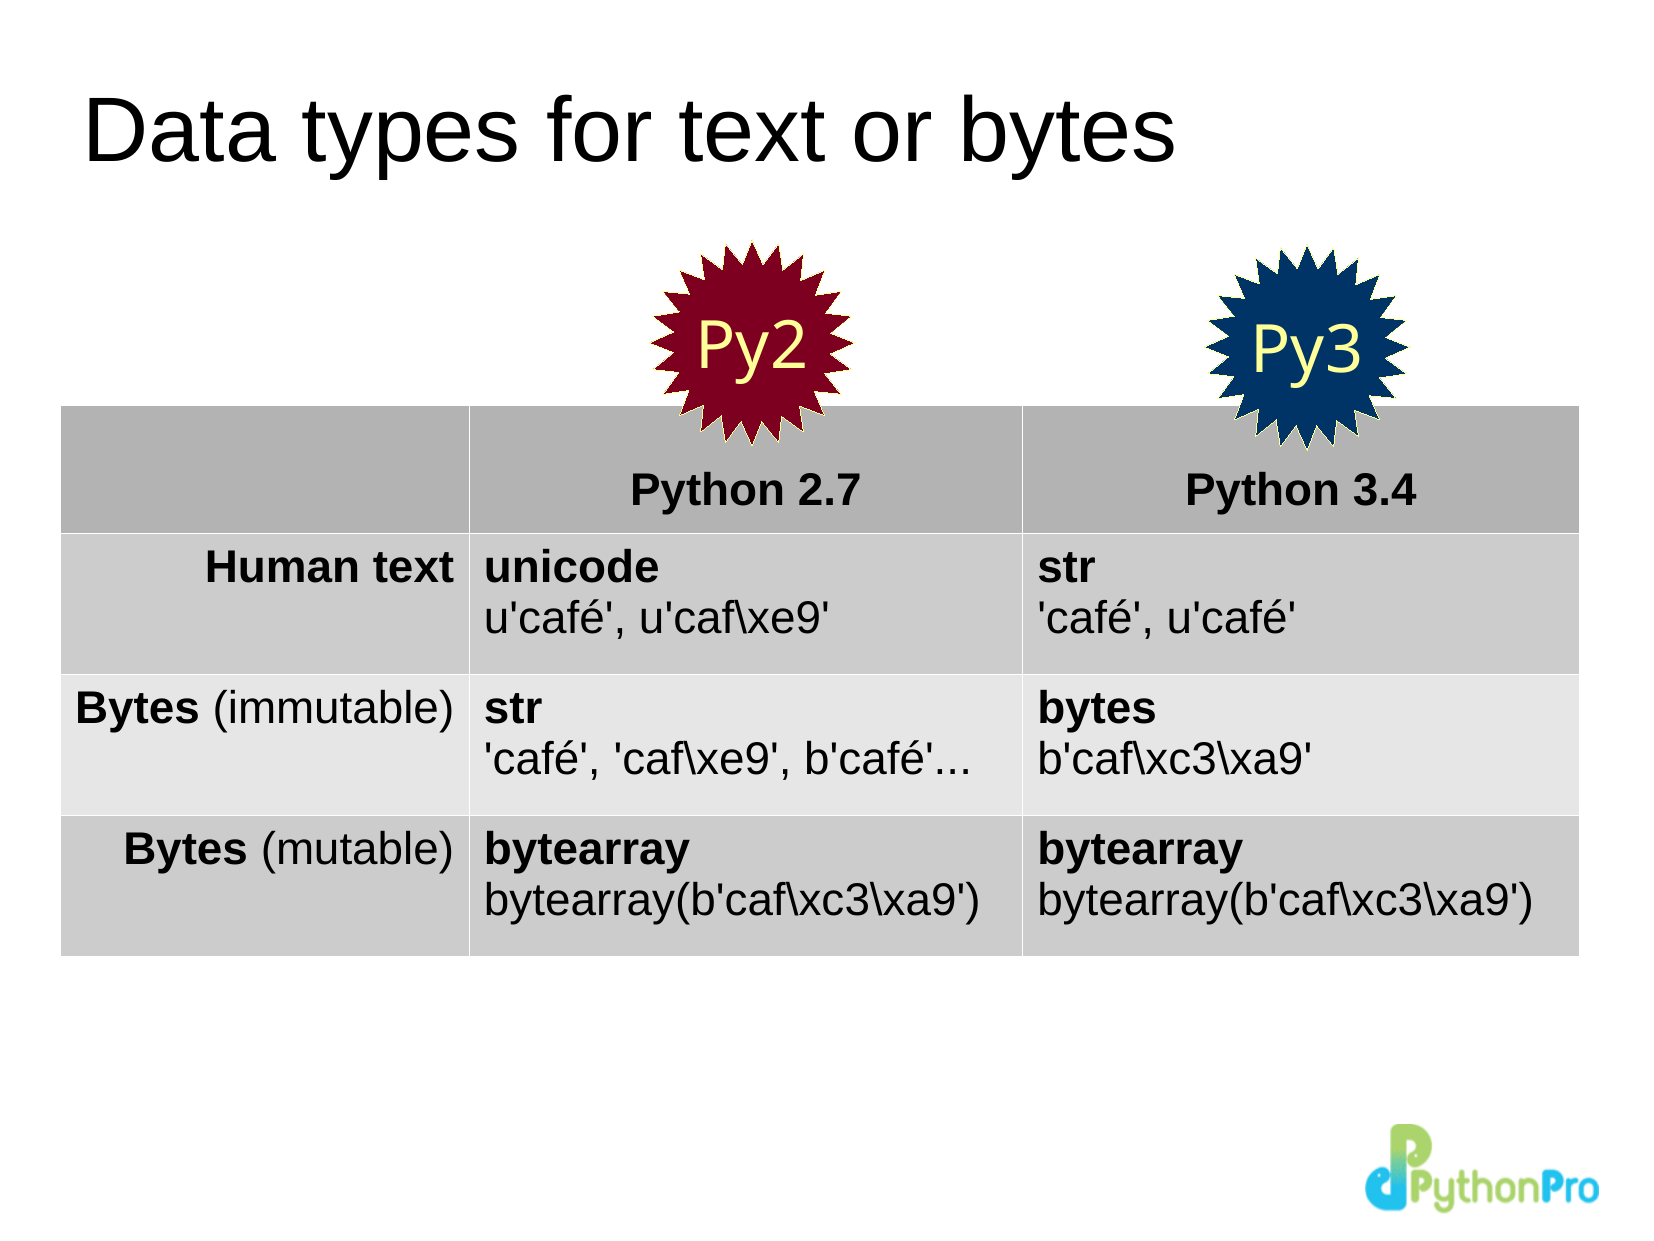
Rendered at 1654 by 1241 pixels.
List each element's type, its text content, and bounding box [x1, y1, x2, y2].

table_cell bytearray bytearray(b'caf\xc3\xa9') [470, 816, 1022, 956]
text_box Py3 [1204, 244, 1411, 451]
table_cell Bytes (immutable) [61, 675, 469, 815]
table_cell unicode u'café', u'caf\xe9' [470, 534, 1022, 674]
picture [1365, 1124, 1599, 1214]
table_cell bytearray bytearray(b'caf\xc3\xa9') [1023, 816, 1579, 956]
table_header Python 2.7 [470, 406, 1022, 533]
text_box Py2 [649, 239, 856, 446]
table_cell str 'café', u'café' [1023, 534, 1579, 674]
table_header [61, 406, 469, 533]
table_cell Bytes (mutable) [61, 816, 469, 956]
table_cell Human text [61, 534, 469, 674]
table_header Python 3.4 [1023, 406, 1579, 533]
title Data types for text or bytes [82, 49, 1571, 211]
table_cell bytes b'caf\xc3\xa9' [1023, 675, 1579, 815]
table_cell str 'café', 'caf\xe9', b'café'... [470, 675, 1022, 815]
